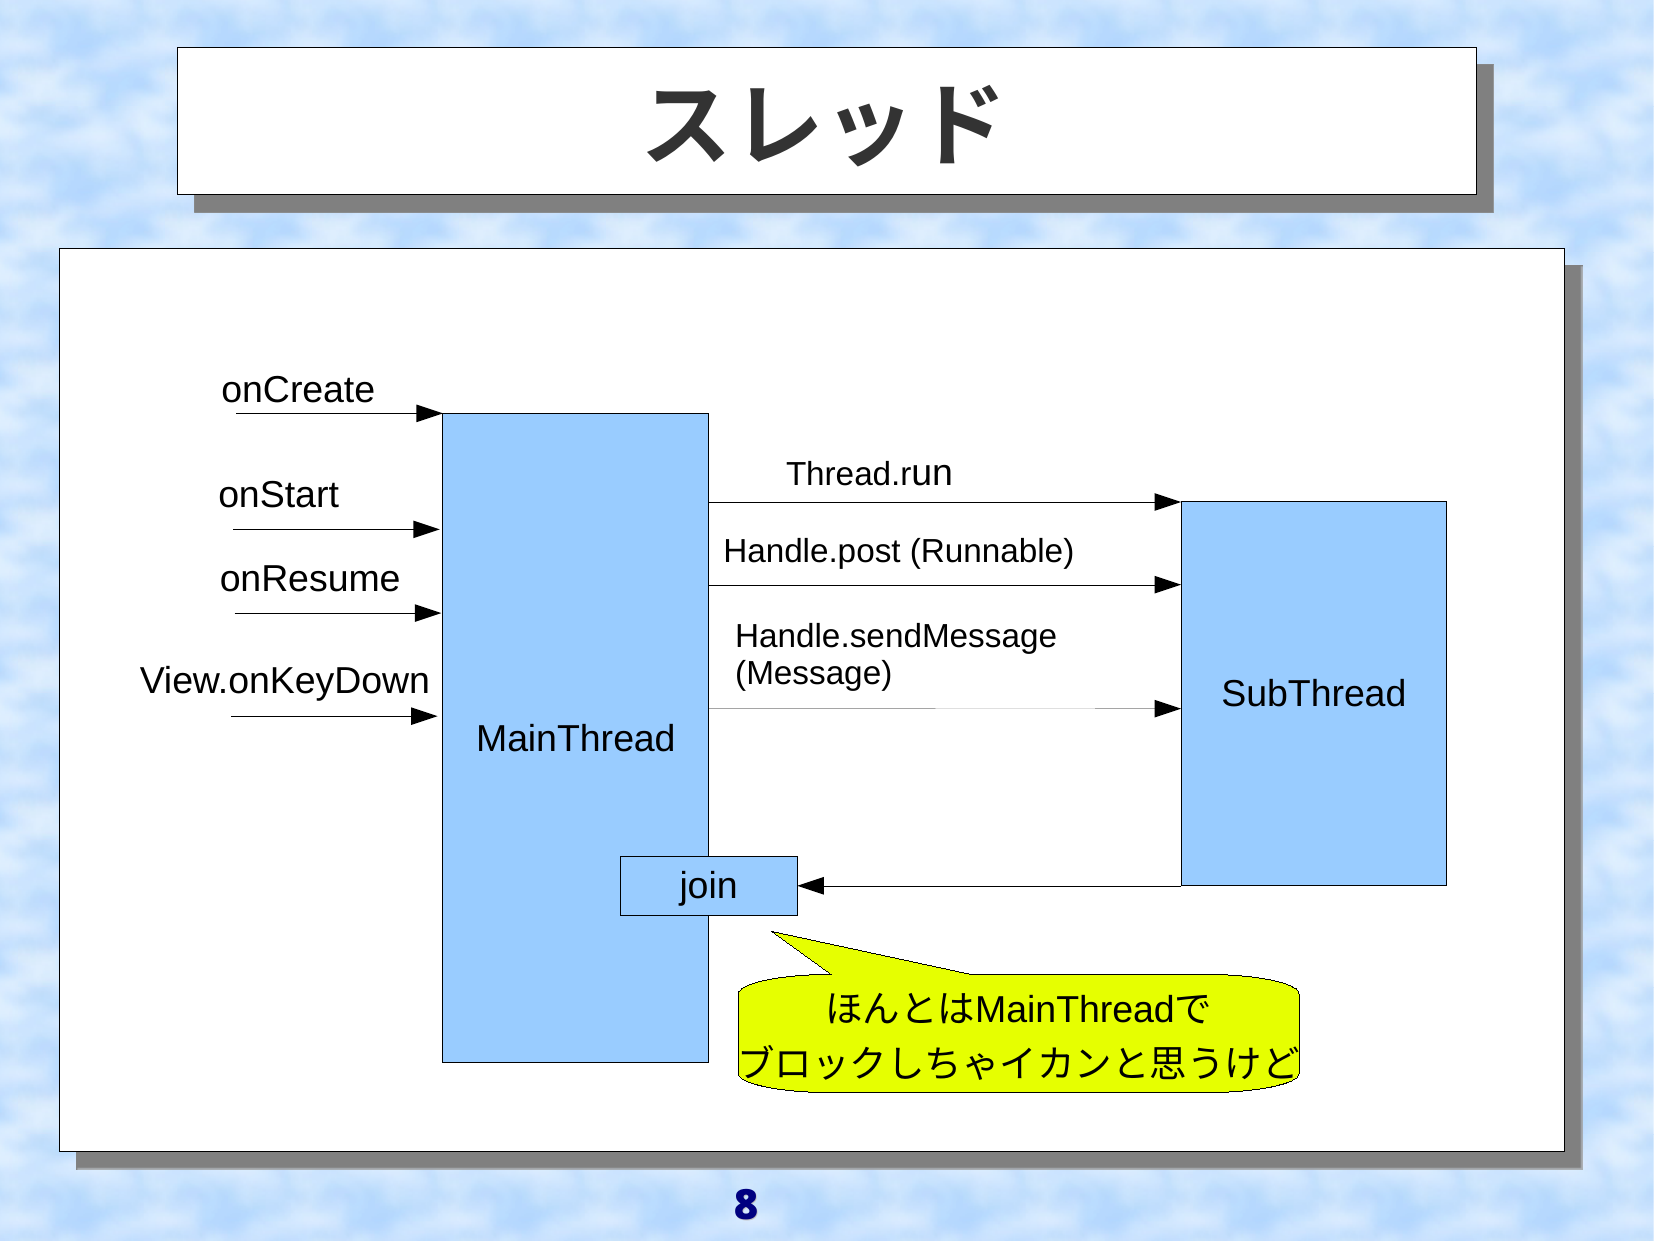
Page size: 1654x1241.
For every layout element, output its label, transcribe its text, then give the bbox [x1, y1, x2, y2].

text_box MainThread [442, 413, 709, 1063]
text_box SubThread [1181, 501, 1447, 886]
text_box View.onKeyDown [125, 651, 443, 709]
text_box Handle.post (Runnable) [708, 525, 1153, 578]
text_box Thread.run [771, 444, 968, 502]
picture [0, 0, 1654, 1241]
text_box Handle.sendMessage (Message) [720, 610, 1073, 700]
text_box ほんとはMainThreadで ブロックしちゃイカンと思うけど [738, 931, 1300, 1093]
title スレッド [218, 49, 1430, 187]
text_box onStart [203, 466, 354, 524]
text_box onCreate [206, 361, 391, 419]
text_box join [620, 856, 798, 916]
text_box onResume [205, 550, 416, 607]
